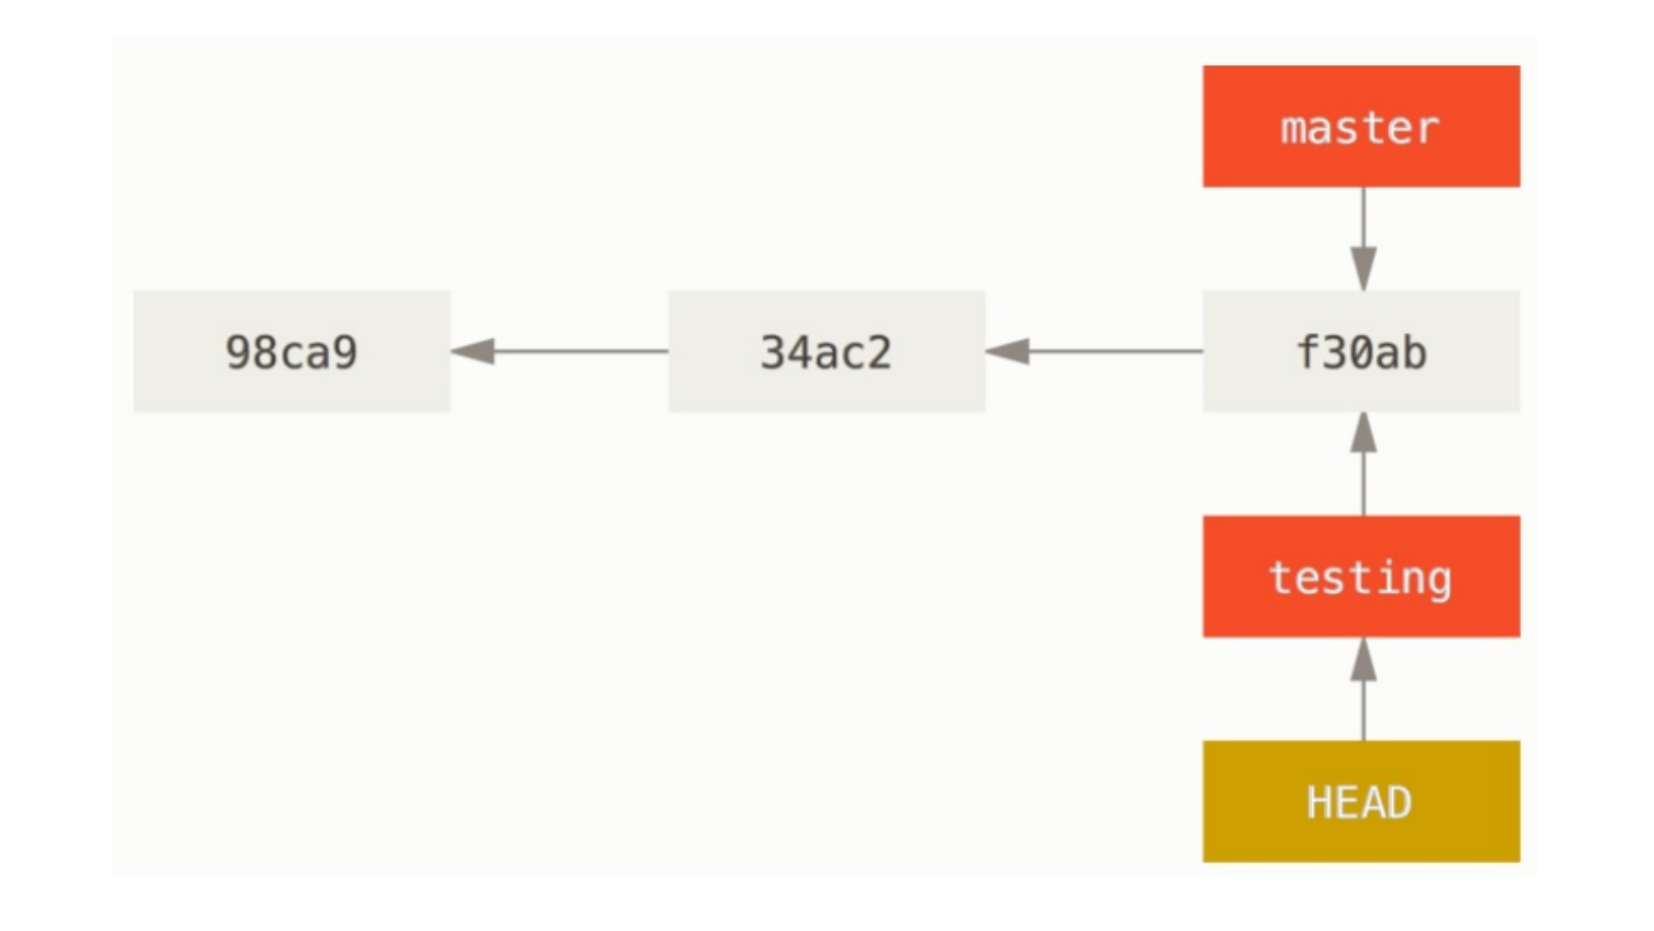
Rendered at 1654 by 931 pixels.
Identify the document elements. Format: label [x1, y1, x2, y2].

picture [112, 37, 1538, 875]
